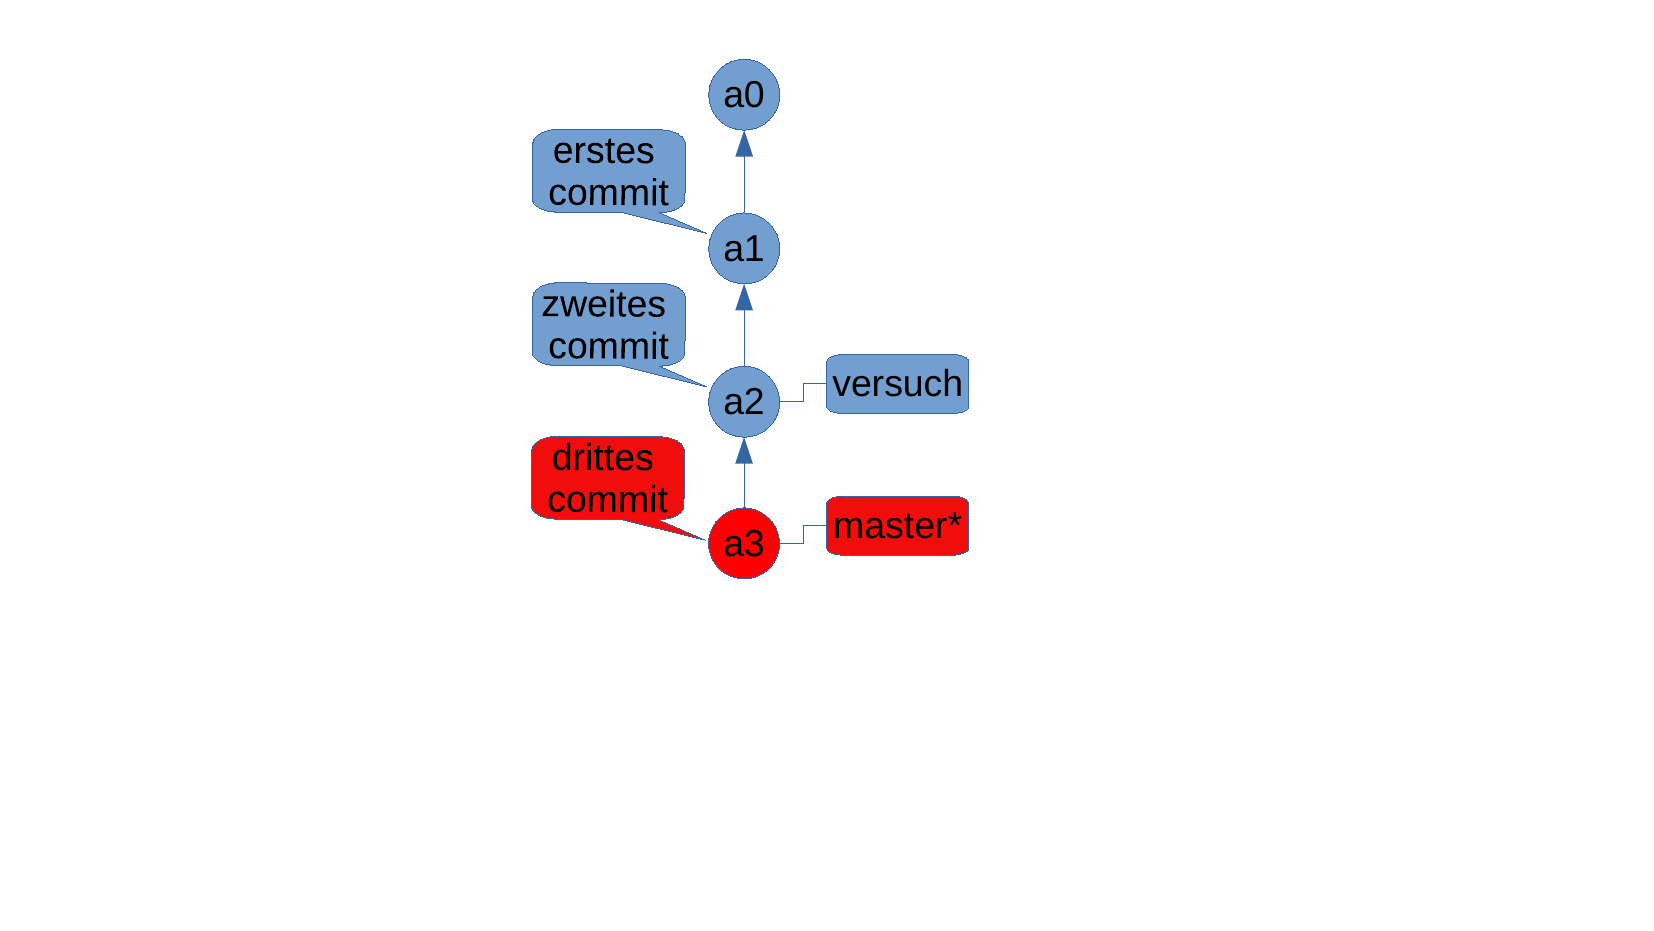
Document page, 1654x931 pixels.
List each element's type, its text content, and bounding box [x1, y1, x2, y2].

text_box versuch [826, 354, 969, 414]
text_box a1 [708, 212, 780, 284]
text_box erstes commit [532, 129, 707, 234]
text_box a0 [708, 59, 780, 131]
text_box a2 [708, 366, 780, 438]
text_box drittes commit [531, 436, 706, 541]
text_box a3 [708, 507, 780, 579]
text_box master* [826, 496, 969, 556]
text_box zweites commit [532, 282, 707, 387]
